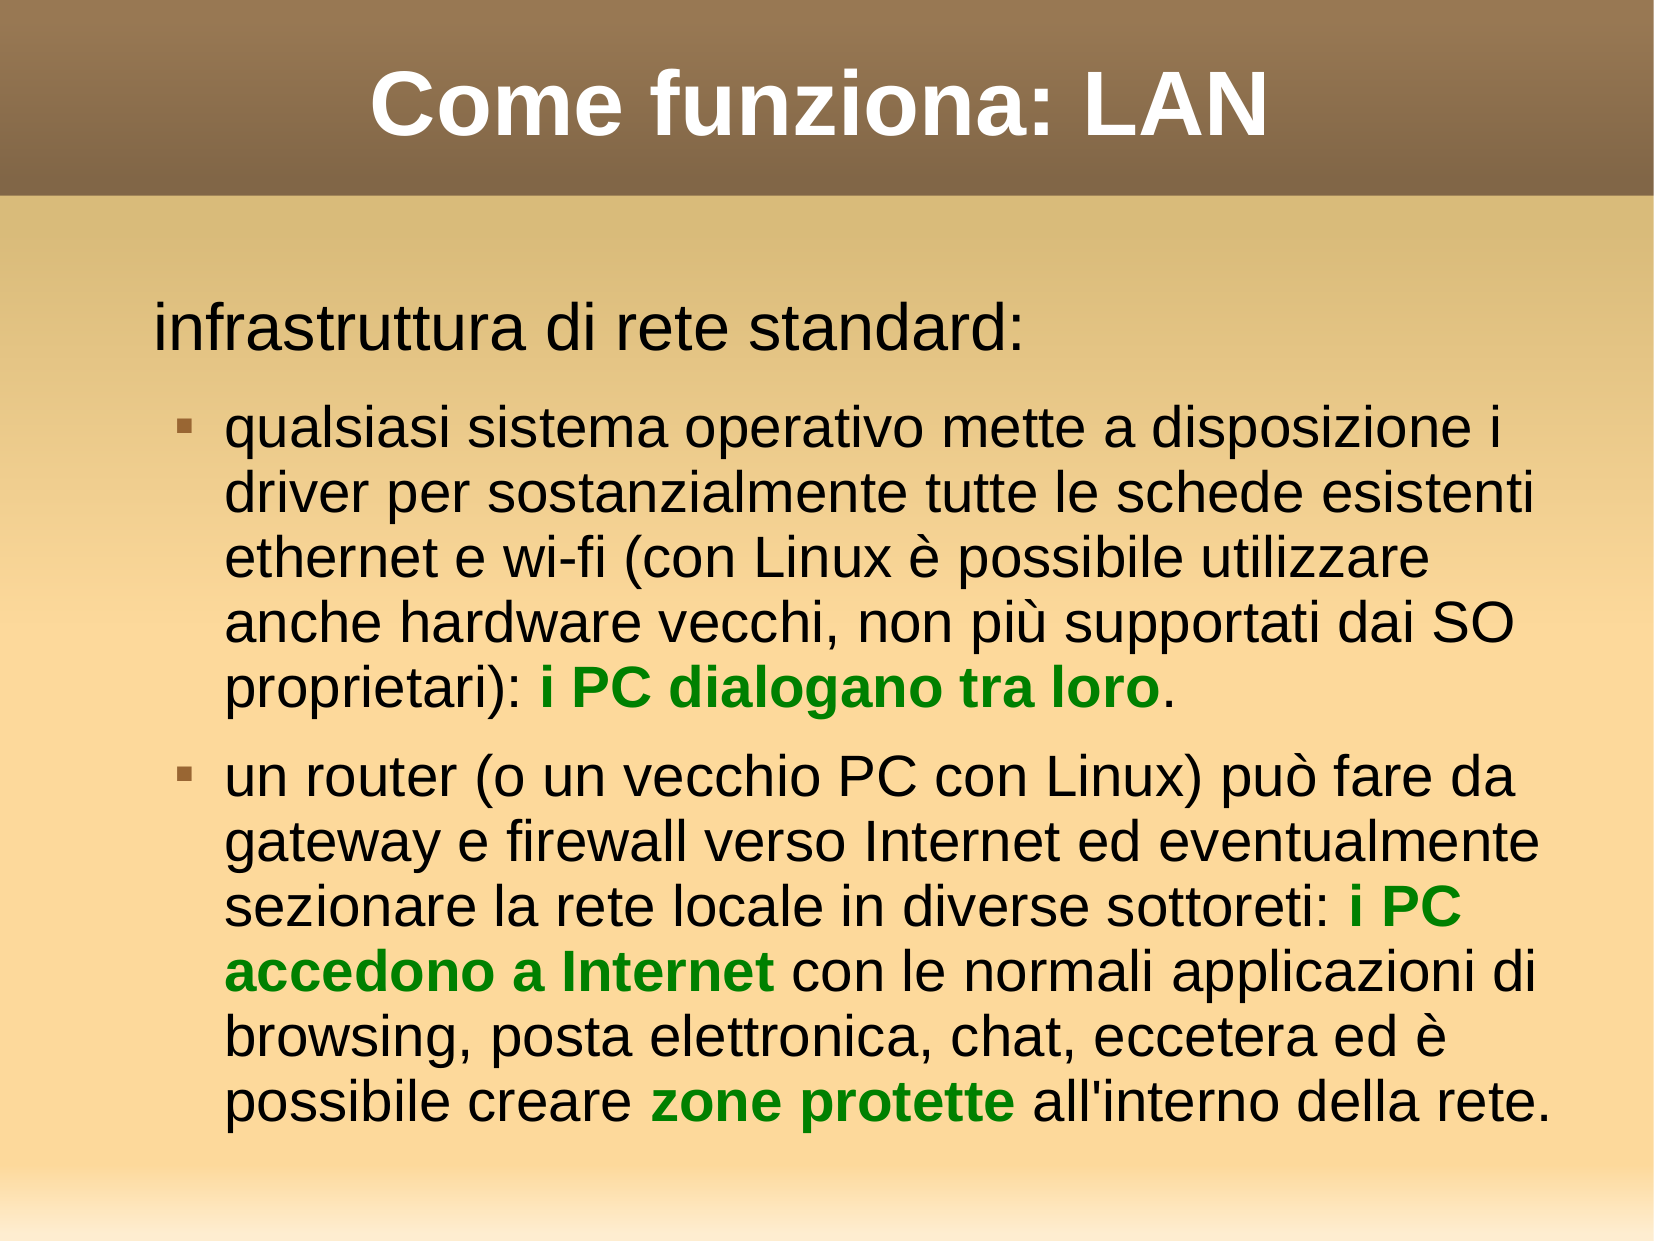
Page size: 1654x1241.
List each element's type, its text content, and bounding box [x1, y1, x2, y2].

list infrastruttura di rete standard: qualsiasi sistema operativo mette a disposizione i driver per sostanzialmente tutte le schede esistenti ethernet e wi-fi (con Linux è possibile utilizzare anche hardware vecchi, non più supportati dai SO proprietari): i PC dialogano tra loro. un router (o un vecchio PC con Linux) può fare da gateway e firewall verso Internet ed eventualmente sezionare la rete locale in diverse sottoreti: i PC accedono a Internet con le normali applicazioni di browsing, posta elettronica, chat, eccetera ed è possibile creare zone protette all'interno della rete. [82, 290, 1571, 1134]
picture [0, 0, 1654, 1241]
title Come funziona: LAN [76, 7, 1565, 200]
